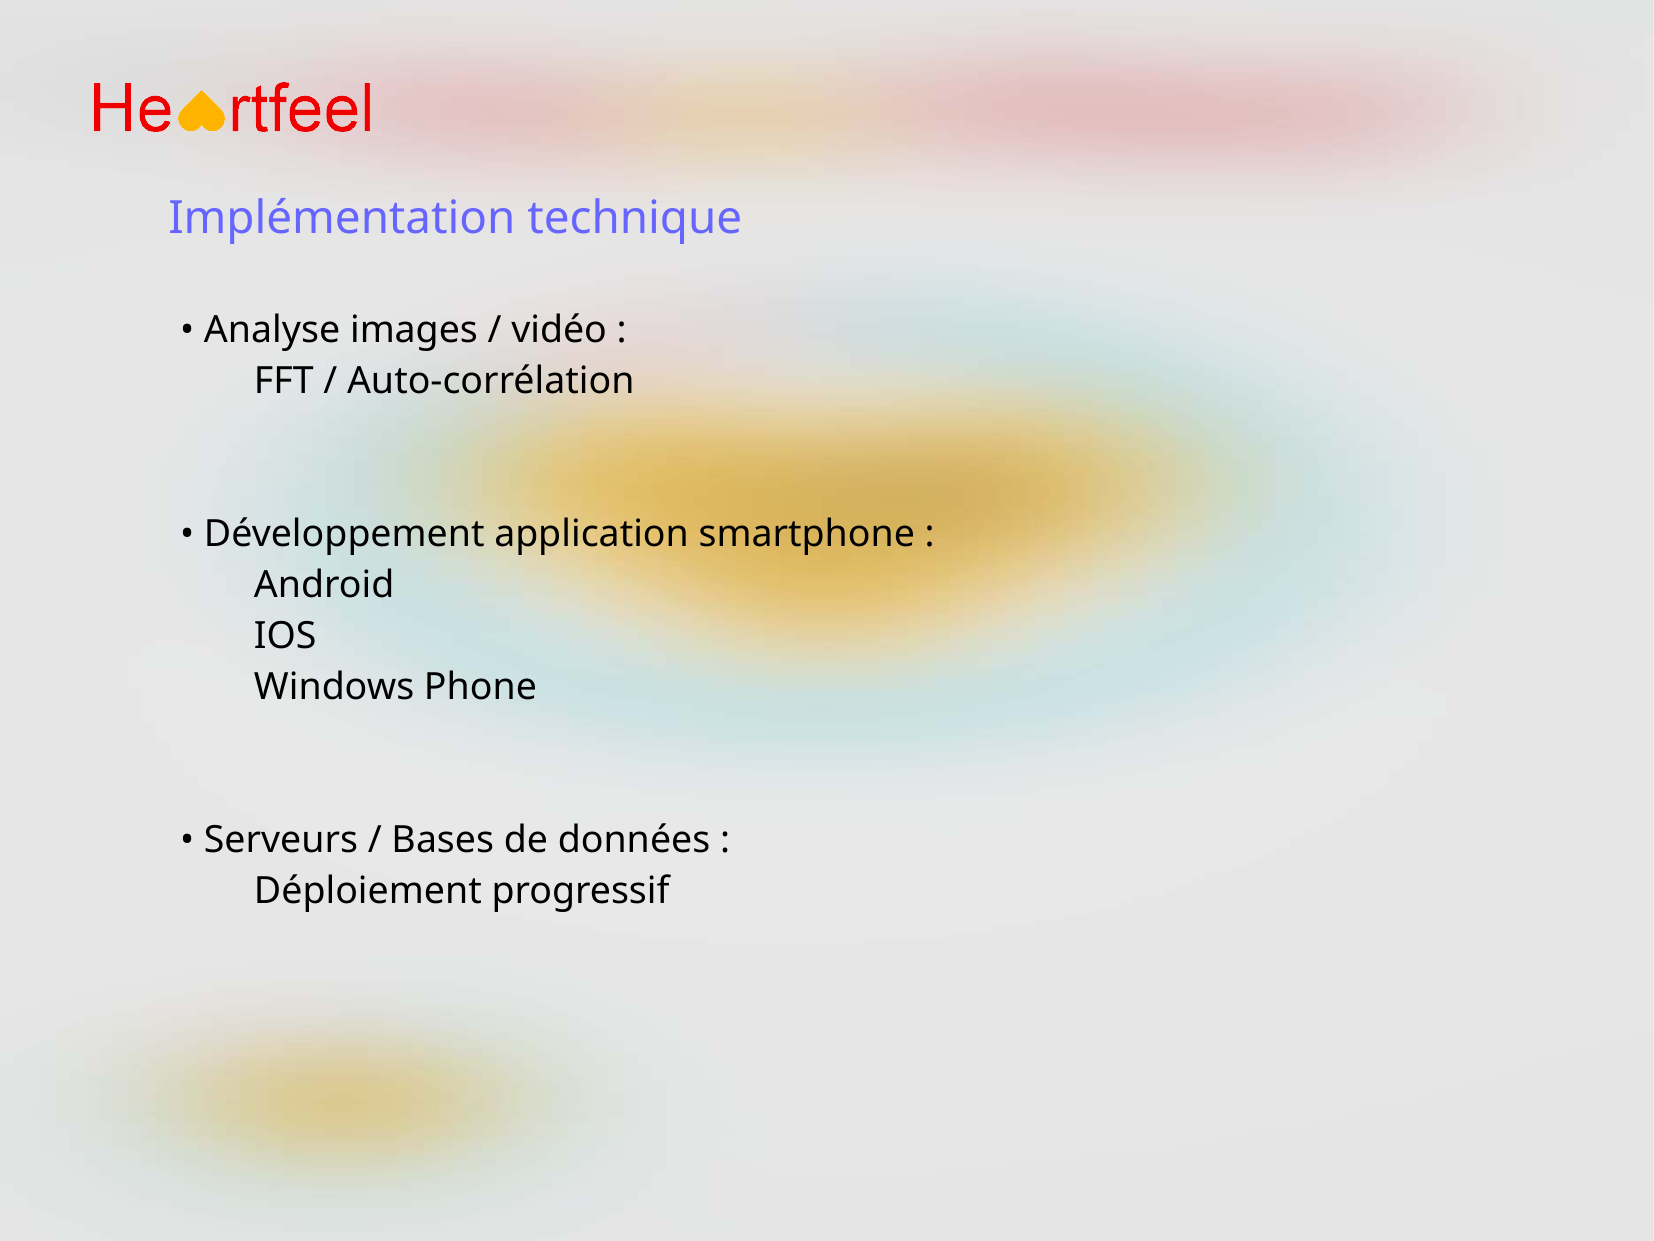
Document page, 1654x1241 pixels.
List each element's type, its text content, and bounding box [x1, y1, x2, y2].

picture [0, 0, 1654, 1241]
text_box Implémentation technique [153, 177, 898, 300]
text_box • Analyse images / vidéo : FFT / Auto-corrélation • Développement application smartphone : Android IOS Windows Phone • Serveurs / Bases de données : Déploiement progressif [165, 295, 1571, 974]
